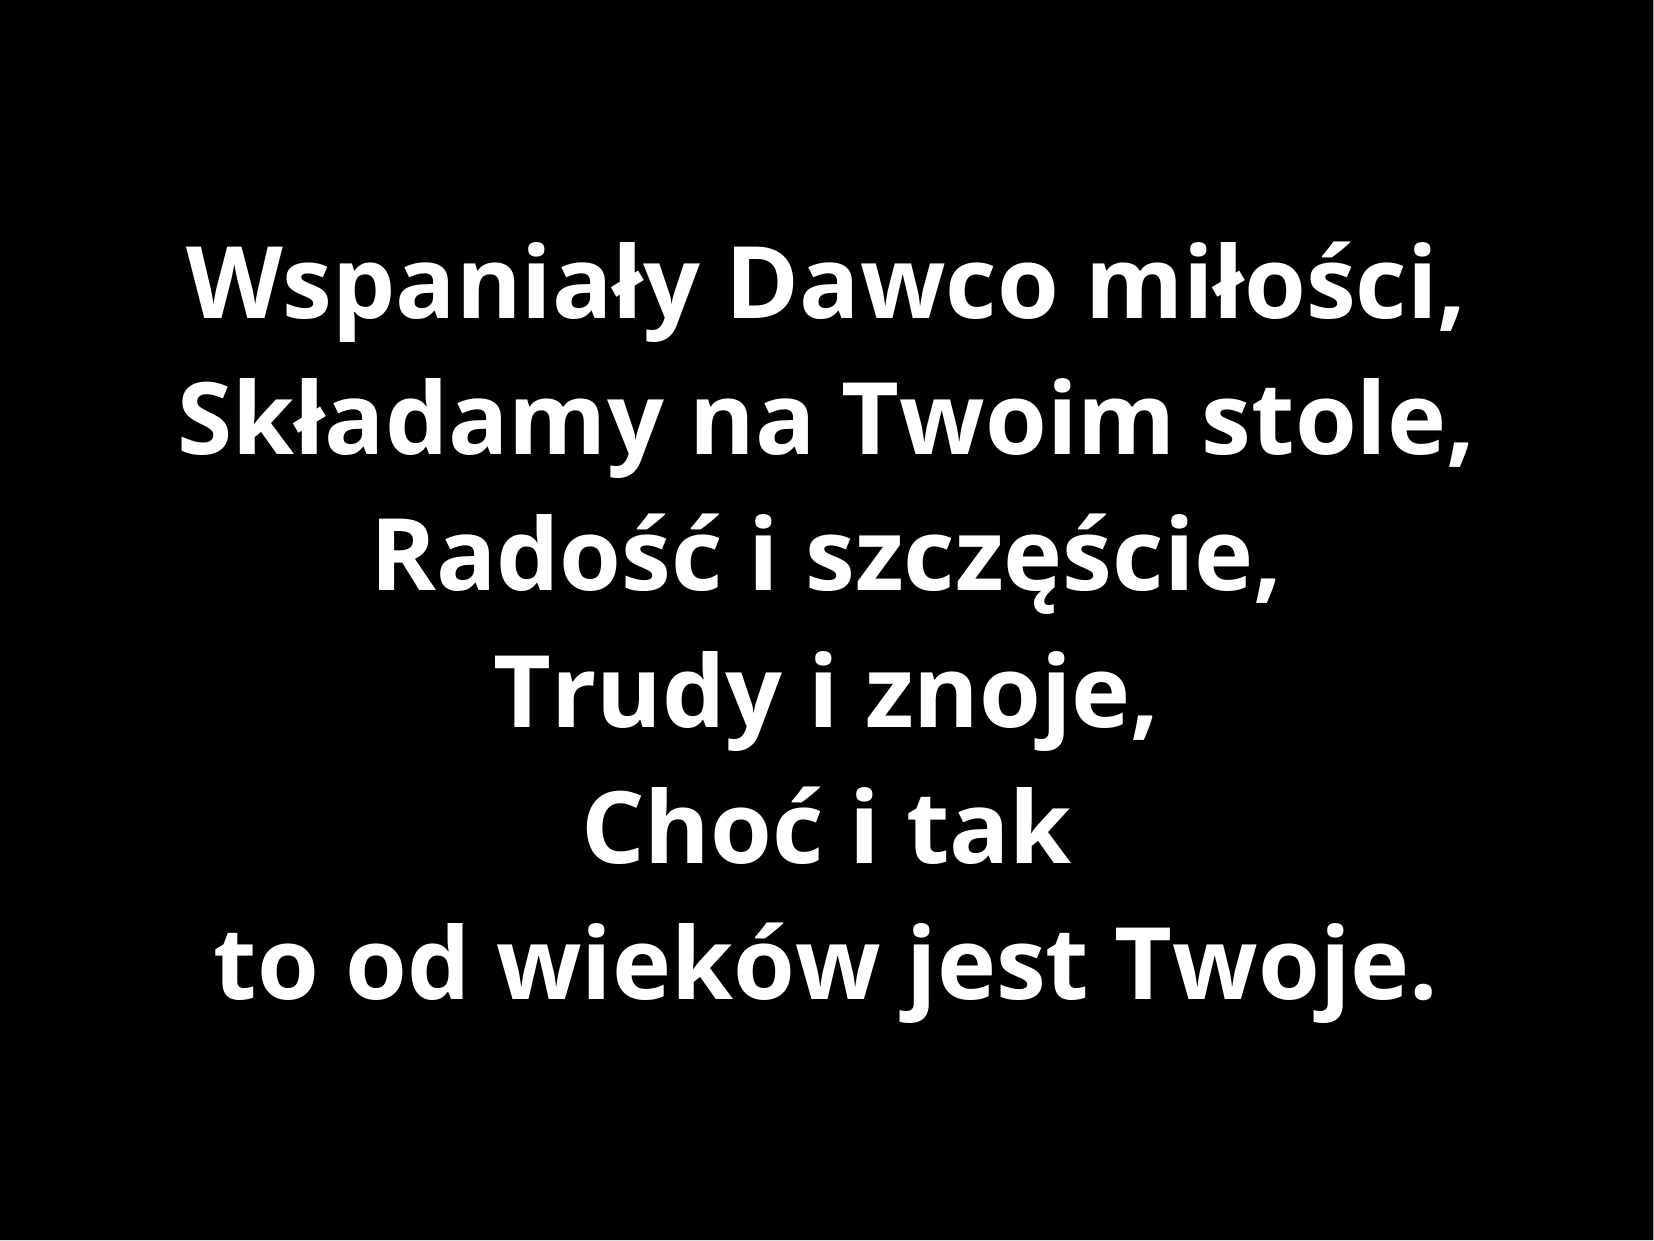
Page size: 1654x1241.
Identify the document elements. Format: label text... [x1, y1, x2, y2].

title Wspaniały Dawco miłości, Składamy na Twoim stole, Radość i szczęście, Trudy i znoje, Choć i tak to od wieków jest Twoje. [0, 0, 1654, 1241]
